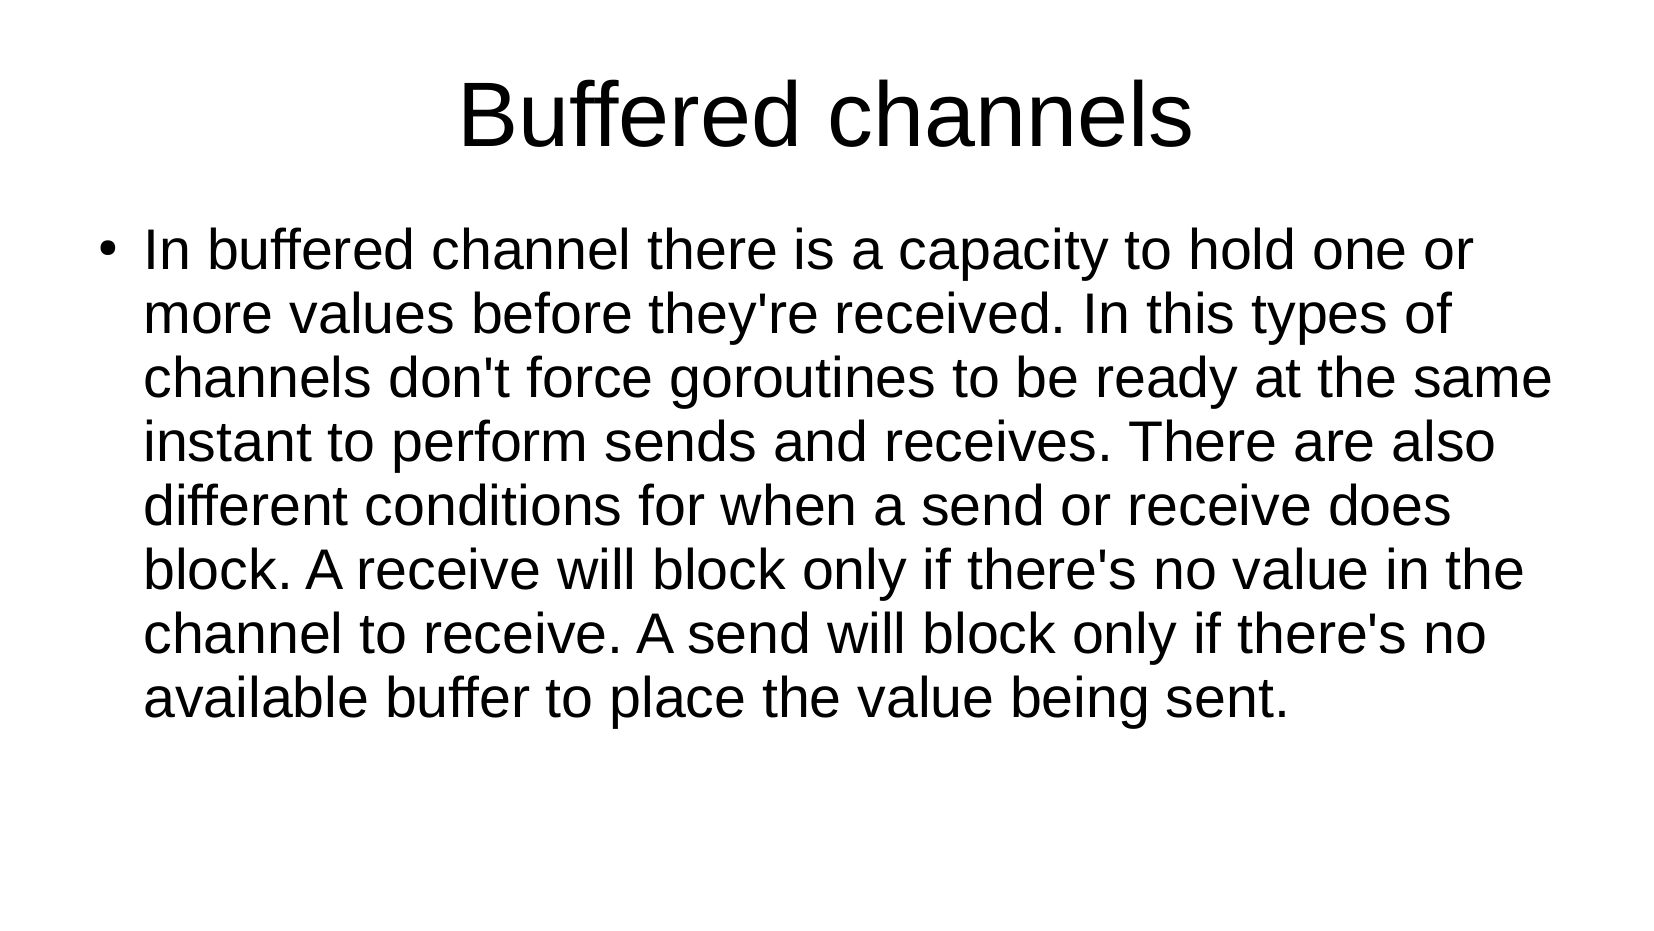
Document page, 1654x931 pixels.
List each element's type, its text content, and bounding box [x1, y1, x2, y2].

title Buffered channels [82, 37, 1571, 193]
list In buffered channel there is a capacity to hold one or more values before they're received. In this types of channels don't force goroutines to be ready at the same instant to perform sends and receives. There are also different conditions for when a send or receive does block. A receive will block only if there's no value in the channel to receive. A send will block only if there's no available buffer to place the value being sent. [82, 217, 1571, 758]
